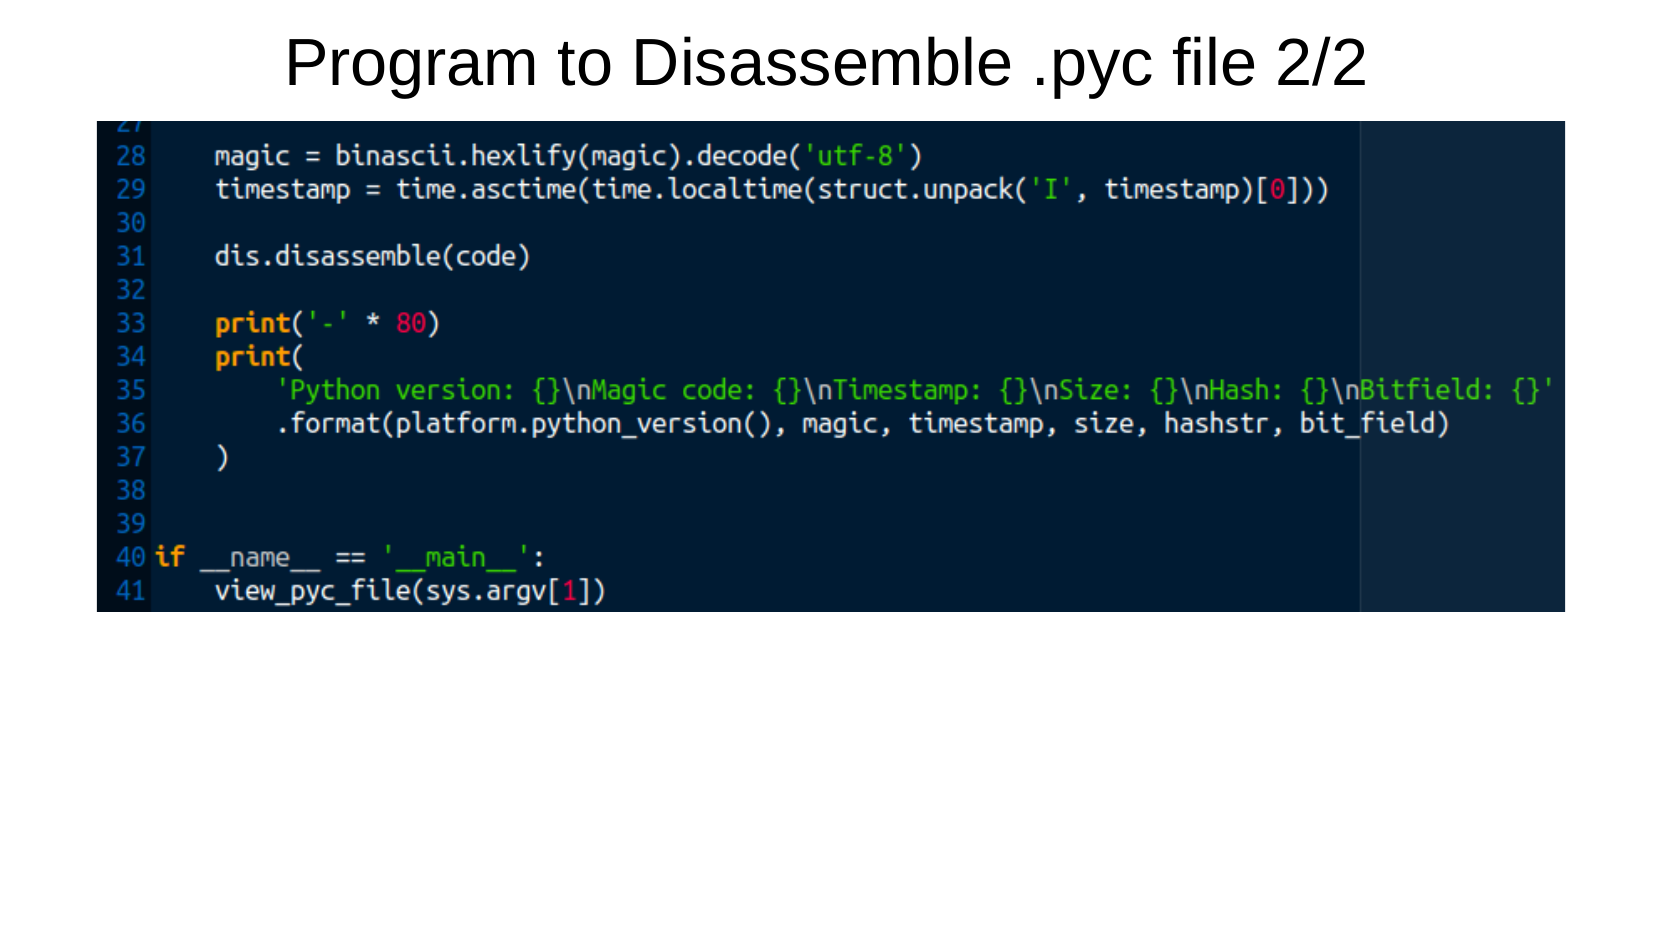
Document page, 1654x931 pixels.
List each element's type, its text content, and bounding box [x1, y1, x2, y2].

picture [96, 121, 1566, 612]
title Program to Disassemble .pyc file 2/2 [82, 24, 1571, 100]
